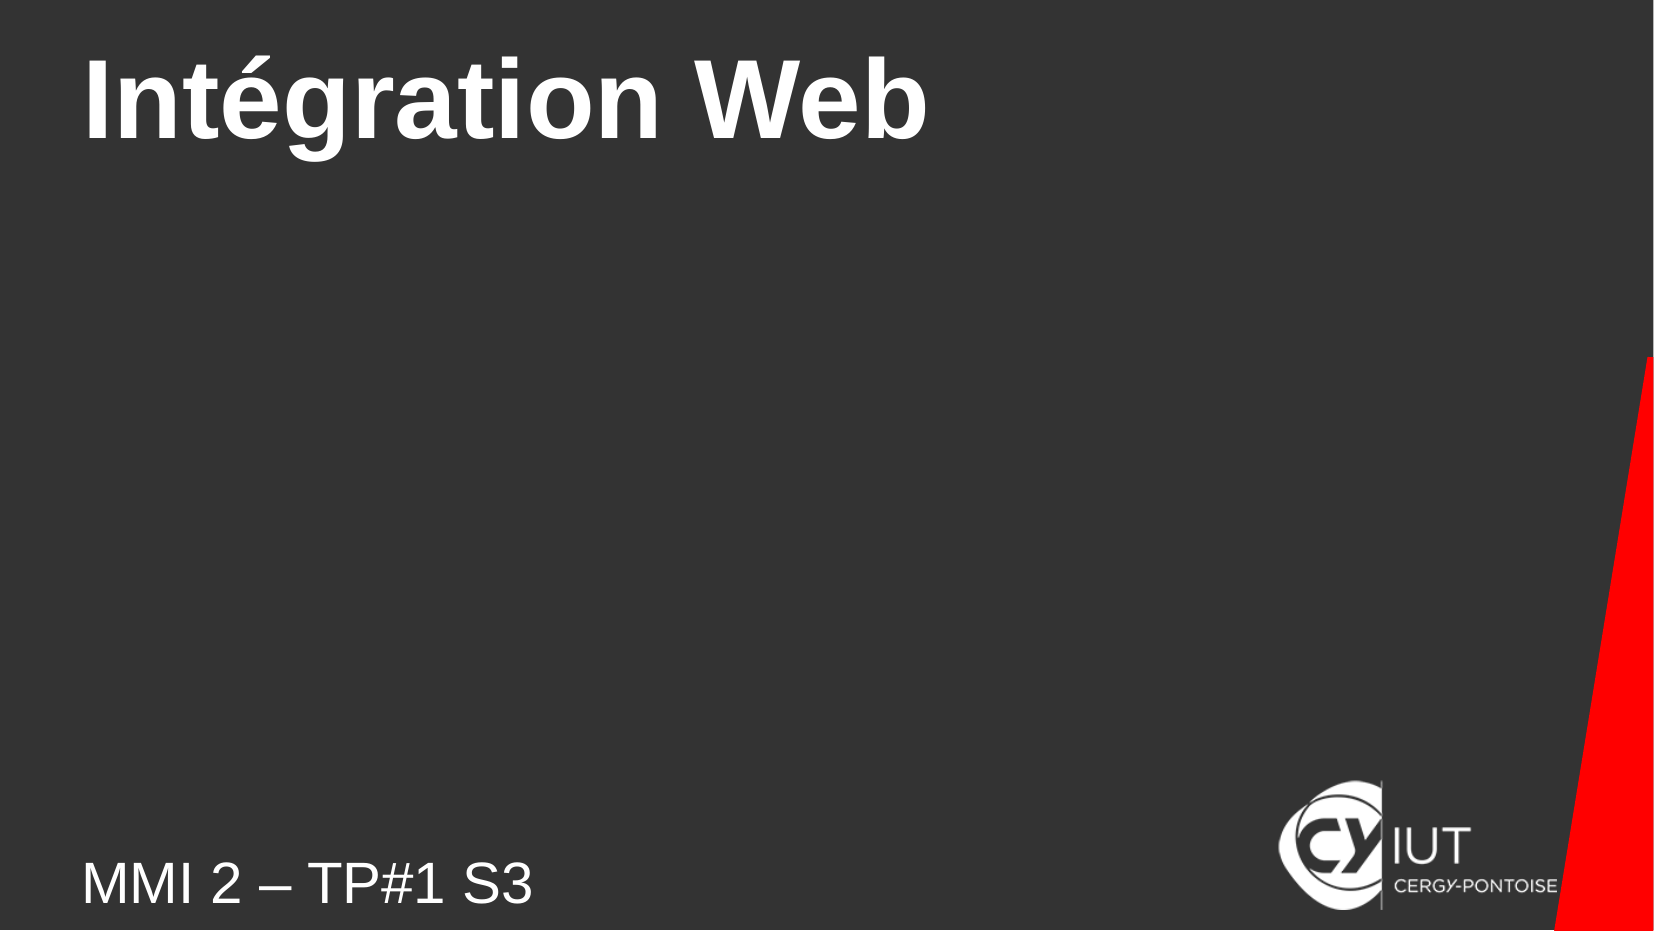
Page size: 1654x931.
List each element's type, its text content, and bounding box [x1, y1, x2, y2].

title MMI 2 – TP#1 S3 [81, 805, 1134, 931]
picture [1275, 779, 1557, 910]
title Intégration Web [82, 36, 1571, 226]
text_box [1554, 356, 1654, 931]
